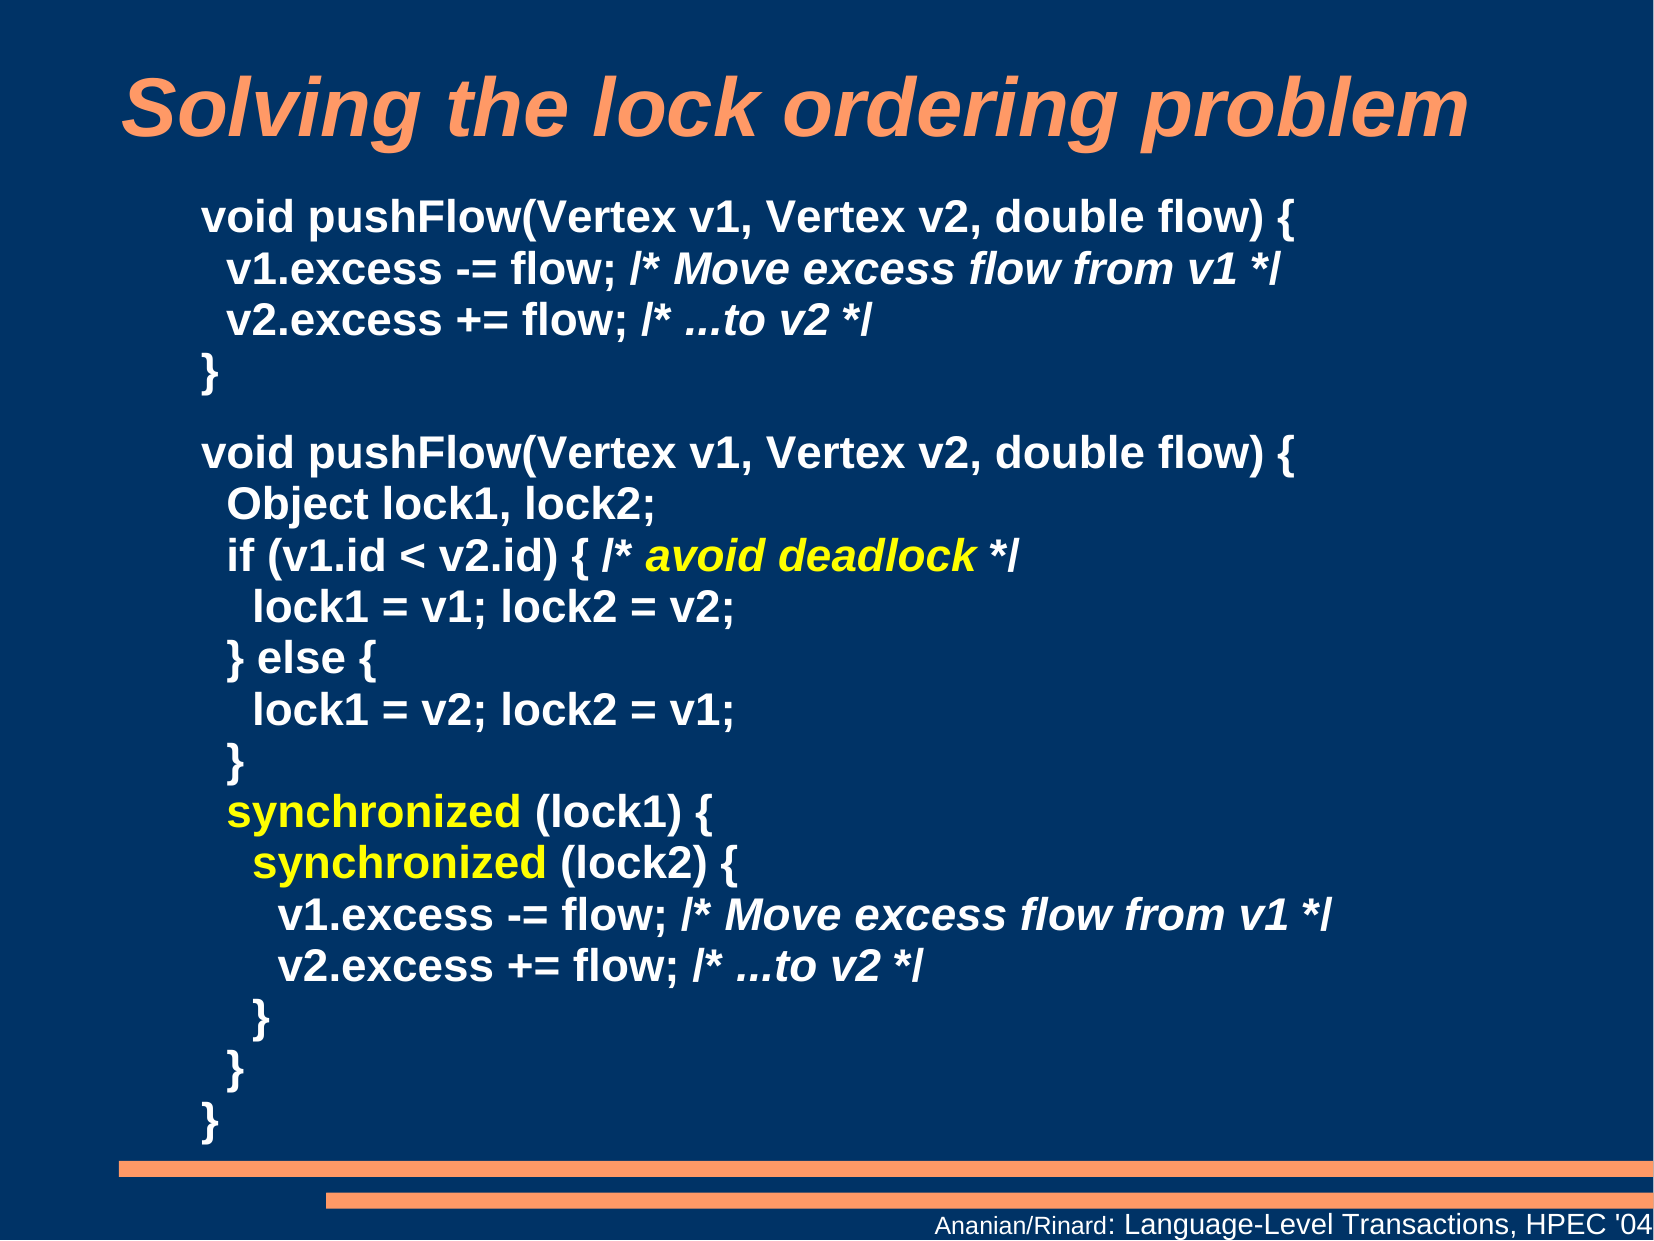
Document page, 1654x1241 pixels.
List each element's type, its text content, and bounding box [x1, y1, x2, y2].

text_box void pushFlow(Vertex v1, Vertex v2, double flow) { Object lock1, lock2; if (v1.id < v2.id) { /* avoid deadlock */ lock1 = v1; lock2 = v2; } else { lock1 = v2; lock2 = v1; } synchronized (lock1) { synchronized (lock2) { v1.excess -= flow; /* Move excess flow from v1 */ v2.excess += flow; /* ...to v2 */ } } } [201, 427, 1525, 1146]
text_box void pushFlow(Vertex v1, Vertex v2, double flow) { v1.excess -= flow; /* Move excess flow from v1 */ v2.excess += flow; /* ...to v2 */ } [200, 191, 1525, 397]
title Solving the lock ordering problem [121, 46, 1534, 170]
